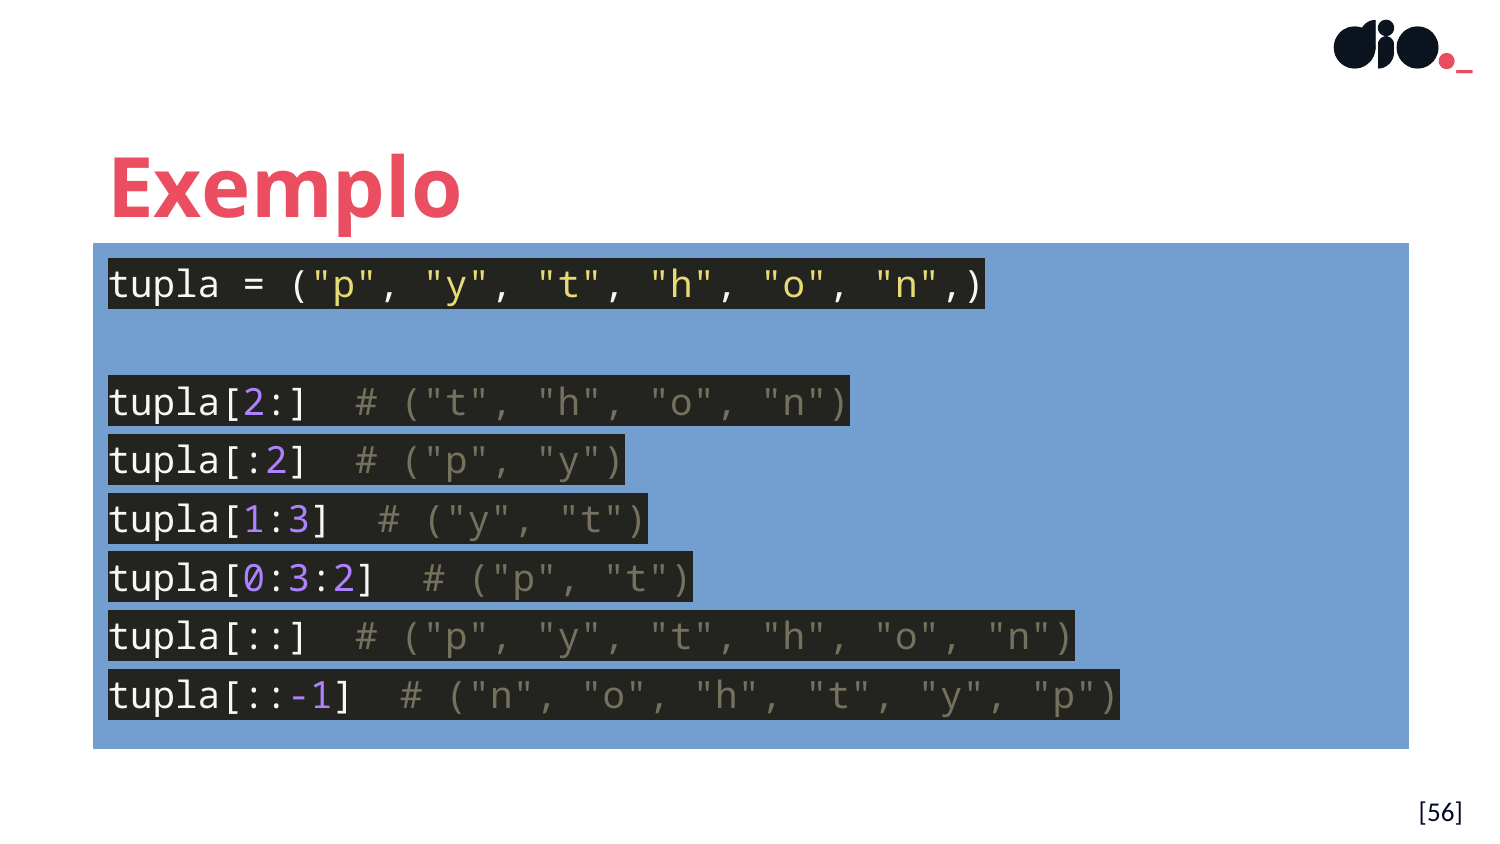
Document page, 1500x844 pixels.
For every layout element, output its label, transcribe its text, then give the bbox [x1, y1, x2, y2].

text_box Exemplo [92, 104, 1408, 243]
text_box [] [1403, 779, 1494, 844]
table_header tupla = ("p", "y", "t", "h", "o", "n",) tupla[2:] # ("t", "h", "o", "n") tupla[:2] # ("p", "y") tupla[1:3] # ("y", "t") tupla[0:3:2] # ("p", "t") tupla[::] # ("p", "y", "t", "h", "o", "n") tupla[::-1] # ("n", "o", "h", "t", "y", "p") [93, 243, 1409, 749]
